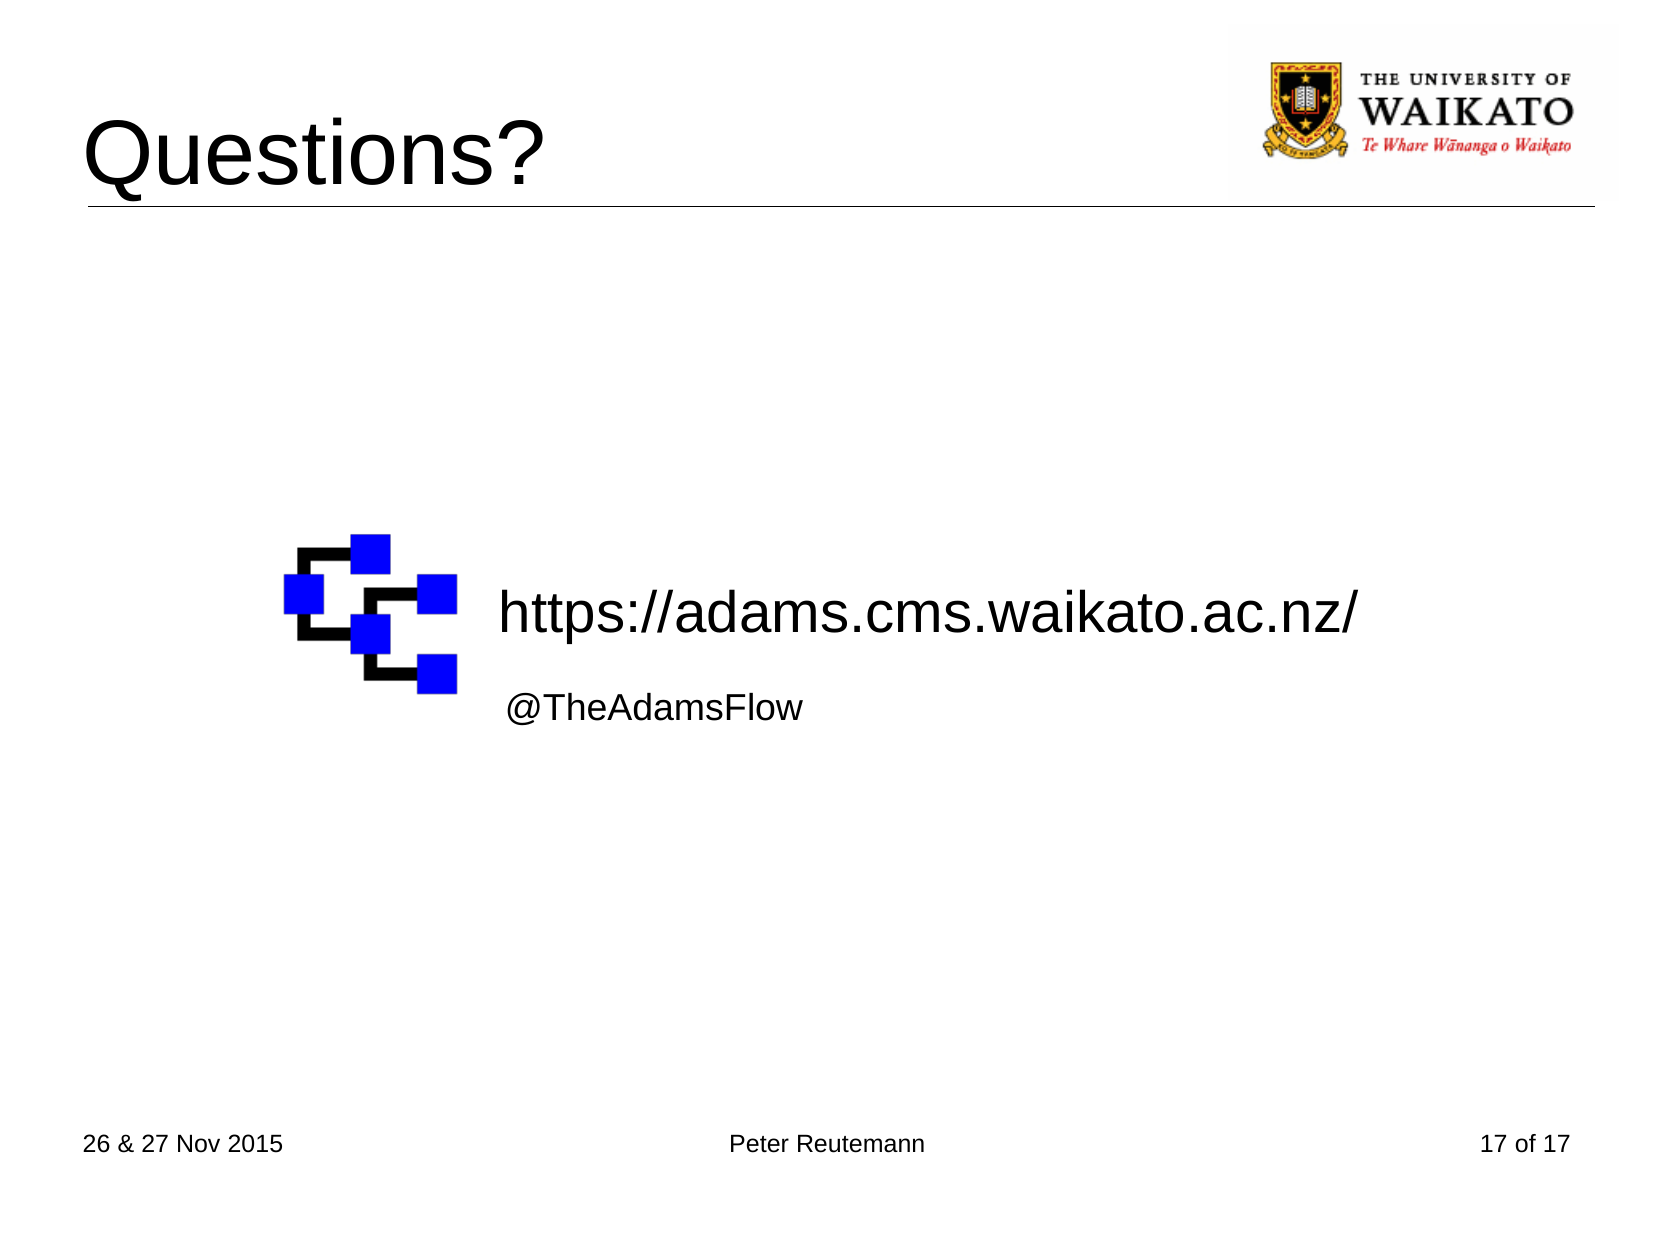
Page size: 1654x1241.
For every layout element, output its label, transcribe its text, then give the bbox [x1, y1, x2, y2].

text_box https://adams.cms.waikato.ac.nz/ [484, 572, 1418, 653]
picture [1228, 24, 1619, 201]
title Questions? [82, 49, 1571, 257]
picture [271, 508, 484, 721]
text_box @TheAdamsFlow [490, 679, 1140, 736]
